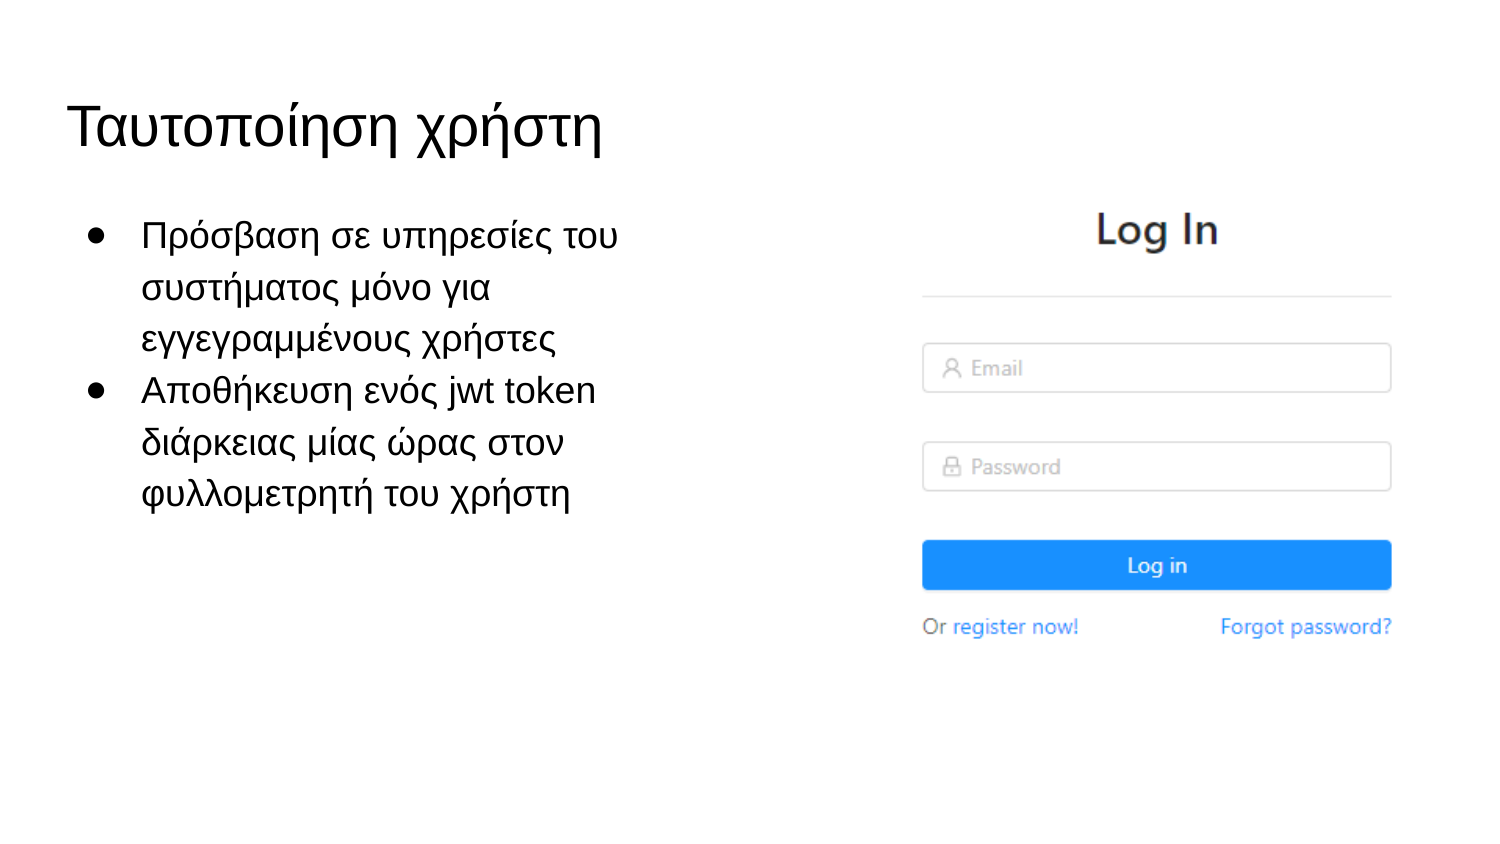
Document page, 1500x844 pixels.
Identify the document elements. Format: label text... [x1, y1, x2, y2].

title Ταυτοποίηση χρήστη [51, 72, 1449, 167]
picture [849, 188, 1442, 679]
list Πρόσβαση σε υπηρεσίες του συστήματος μόνο για εγγεγραμμένους χρήστες Αποθήκευση ενός jwt token διάρκειας μίας ώρας στον φυλλομετρητή του χρήστη [51, 189, 708, 750]
